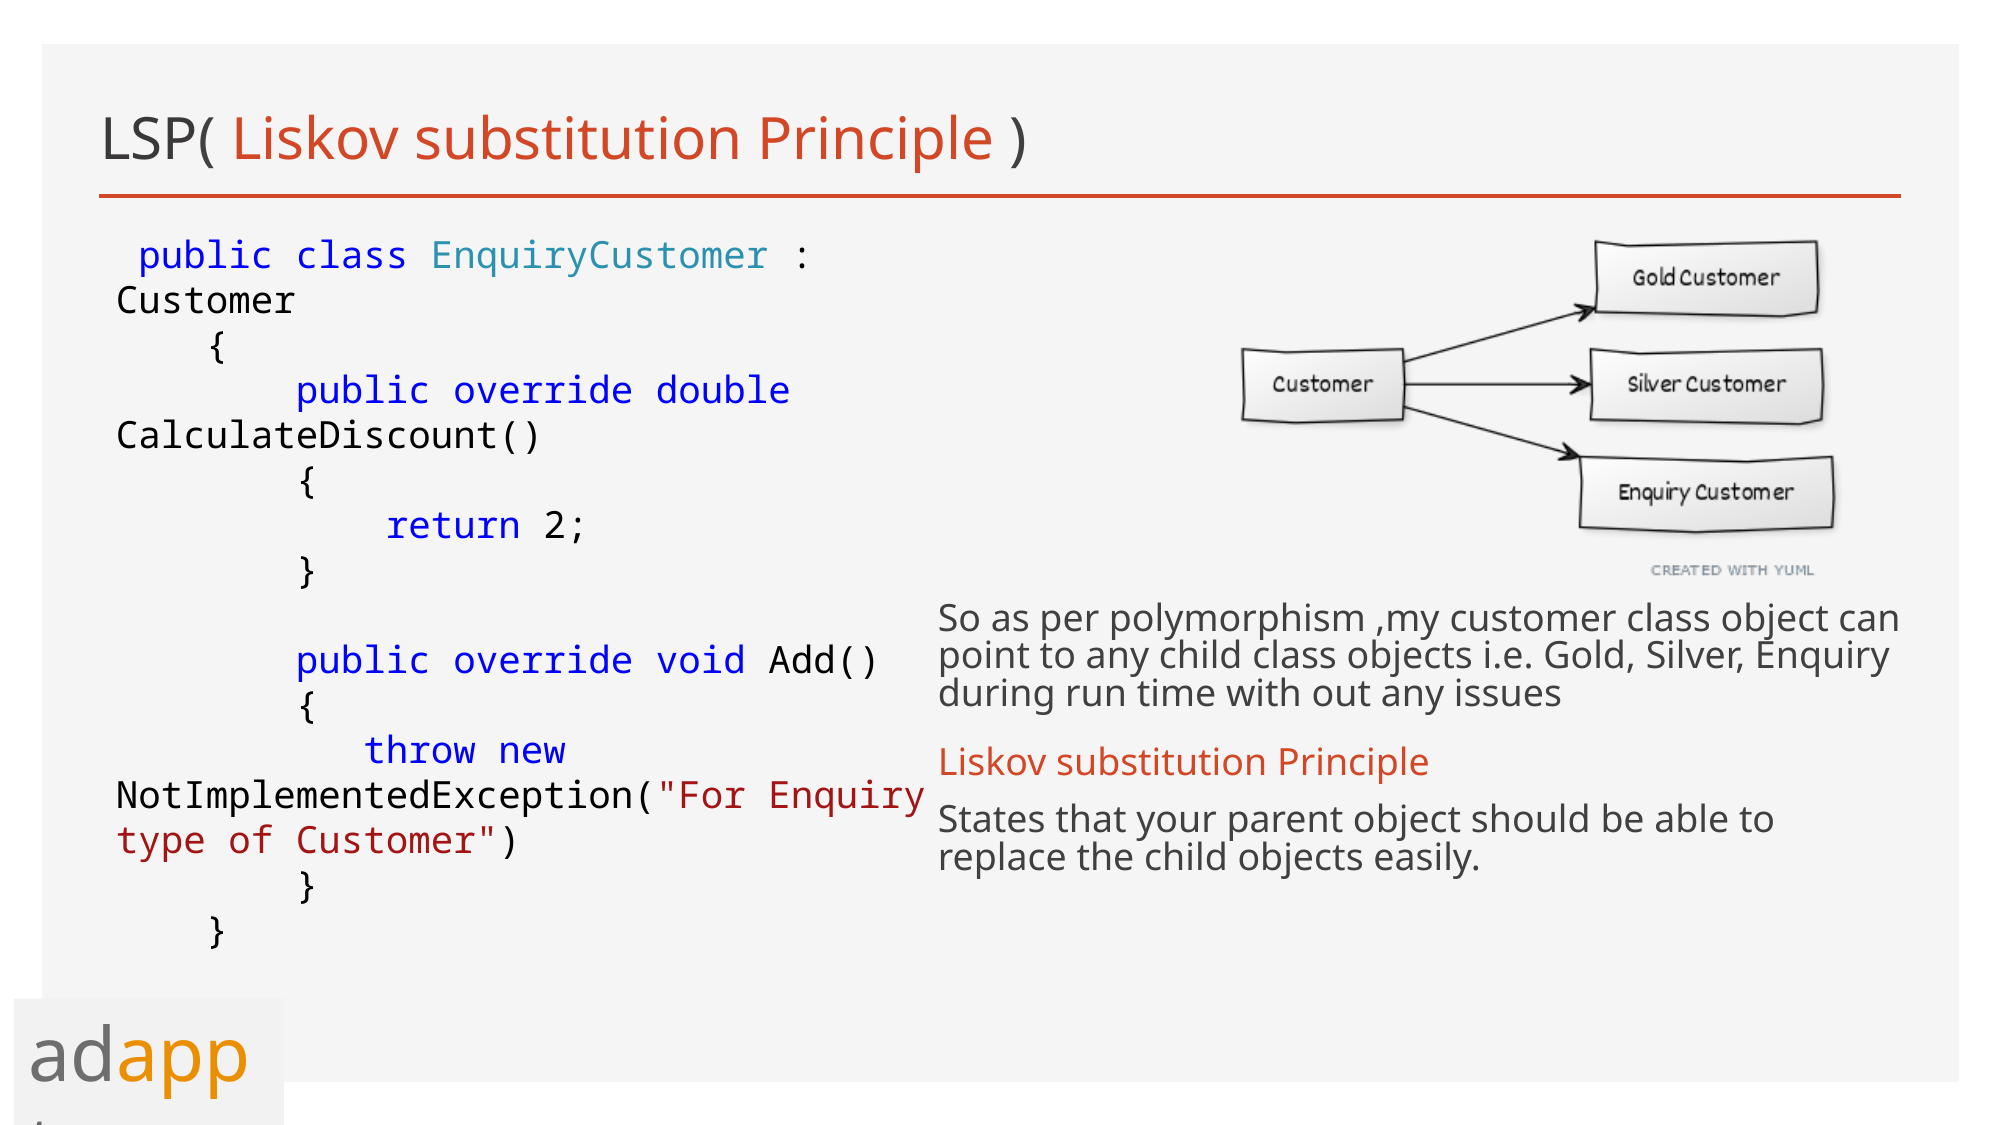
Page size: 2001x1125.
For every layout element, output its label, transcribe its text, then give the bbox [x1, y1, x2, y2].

picture [1235, 234, 1842, 593]
text_box public class EnquiryCustomer : Customer { public override double CalculateDiscount() { return 2; } public override void Add() { throw new NotImplementedException("For Enquiry type of Customer") } } [100, 223, 959, 920]
text_box So as per polymorphism ,my customer class object can point to any child class objects i.e. Gold, Silver, Enquiry during run time with out any issues [922, 593, 1923, 723]
text_box Liskov substitution Principle [922, 730, 1923, 792]
title LSP( Liskov substitution Principle ) [85, 73, 1214, 179]
text_box States that your parent object should be able to replace the child objects easily. [922, 795, 1923, 887]
text_box adappt [13, 998, 284, 1105]
